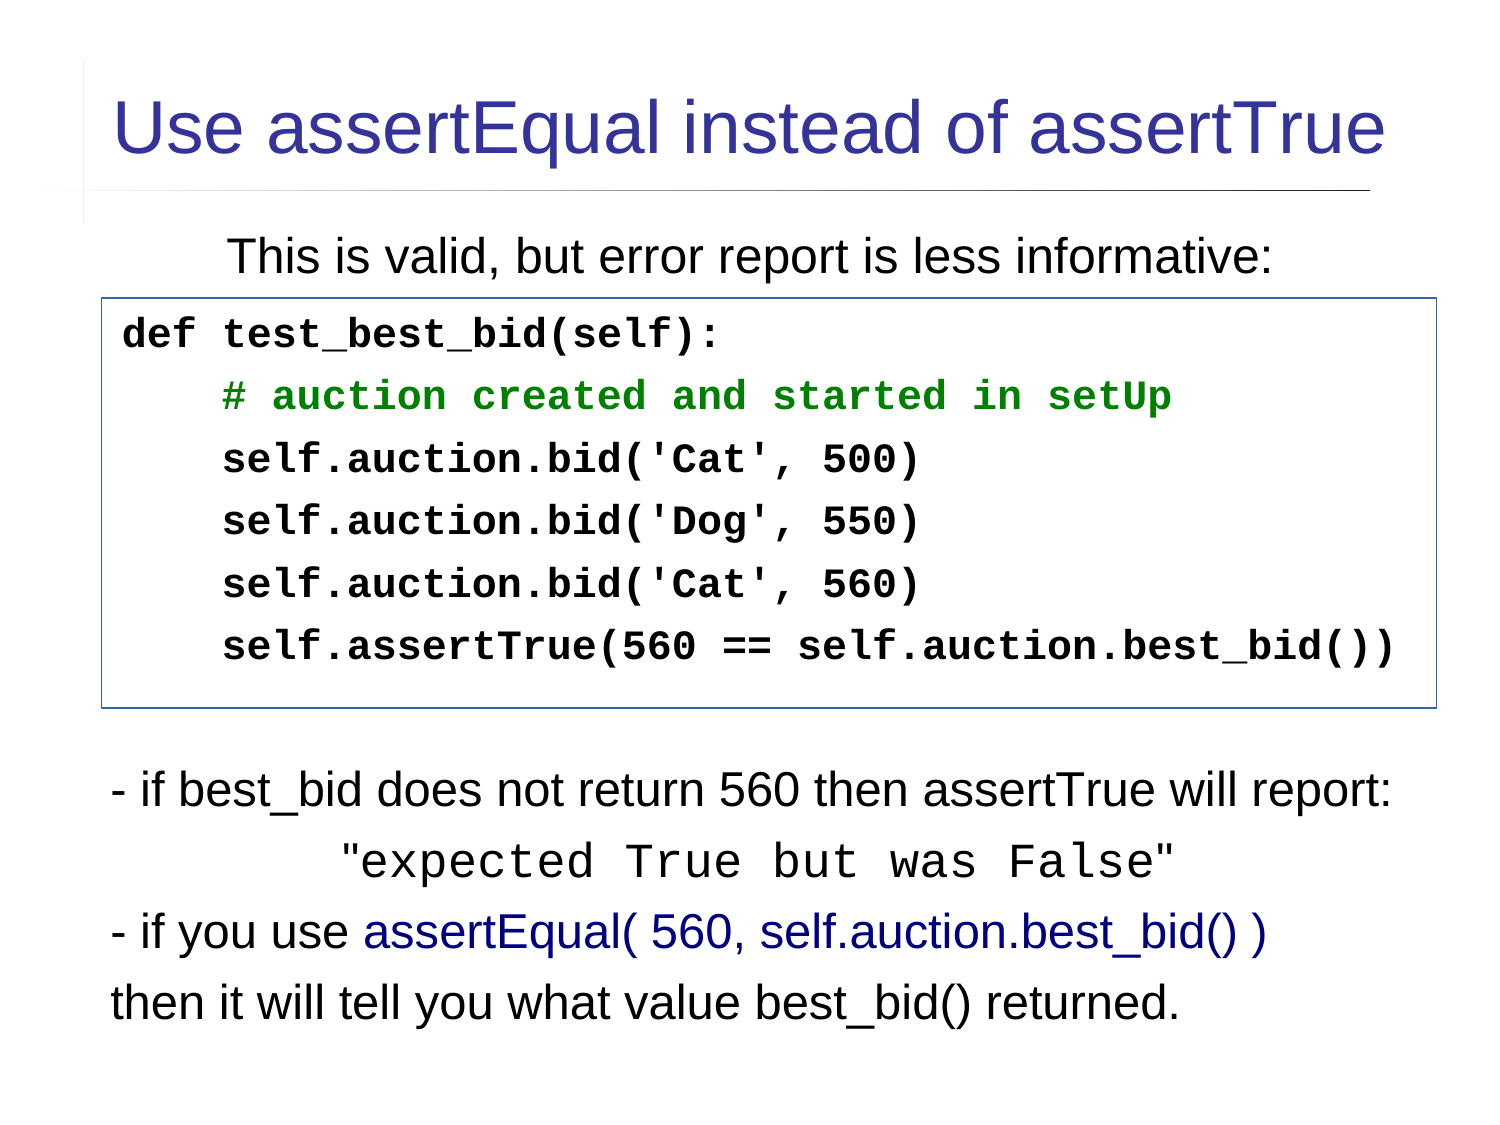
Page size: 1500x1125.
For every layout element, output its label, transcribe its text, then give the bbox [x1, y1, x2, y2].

list - if best_bid does not return 560 then assertTrue will report: "expected True but was False" - if you use assertEqual( 560, self.auction.best_bid() ) then it will tell you what value best_bid() returned. [90, 750, 1421, 1096]
text_box def test_best_bid(self): # auction created and started in setUp self.auction.bid('Cat', 500) self.auction.bid('Dog', 550) self.auction.bid('Cat', 560) self.assertTrue(560 == self.auction.best_bid()) [101, 297, 1437, 709]
title Use assertEqual instead of assertTrue [75, 42, 1426, 205]
list This is valid, but error report is less informative: [90, 216, 1406, 312]
